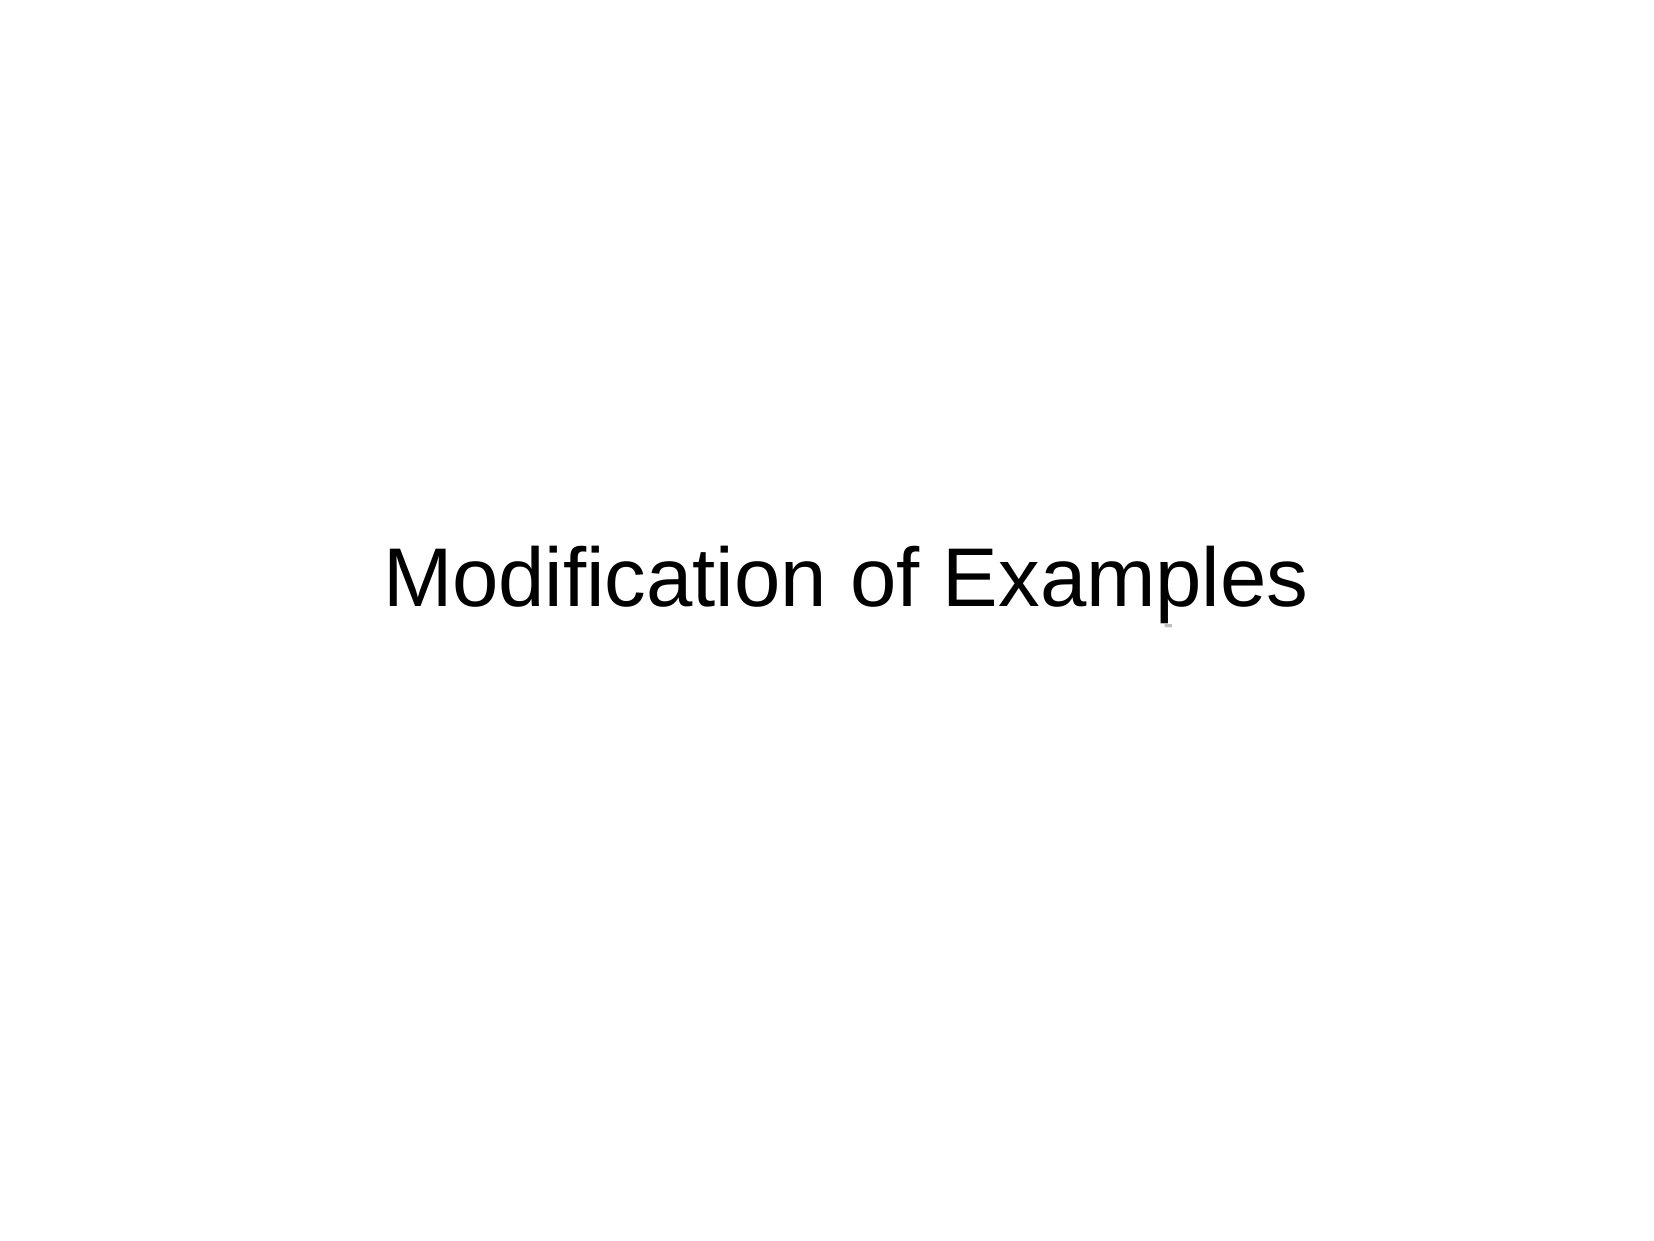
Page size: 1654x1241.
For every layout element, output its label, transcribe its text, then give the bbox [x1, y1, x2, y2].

subtitle Modification of Examples [101, 135, 1591, 1096]
